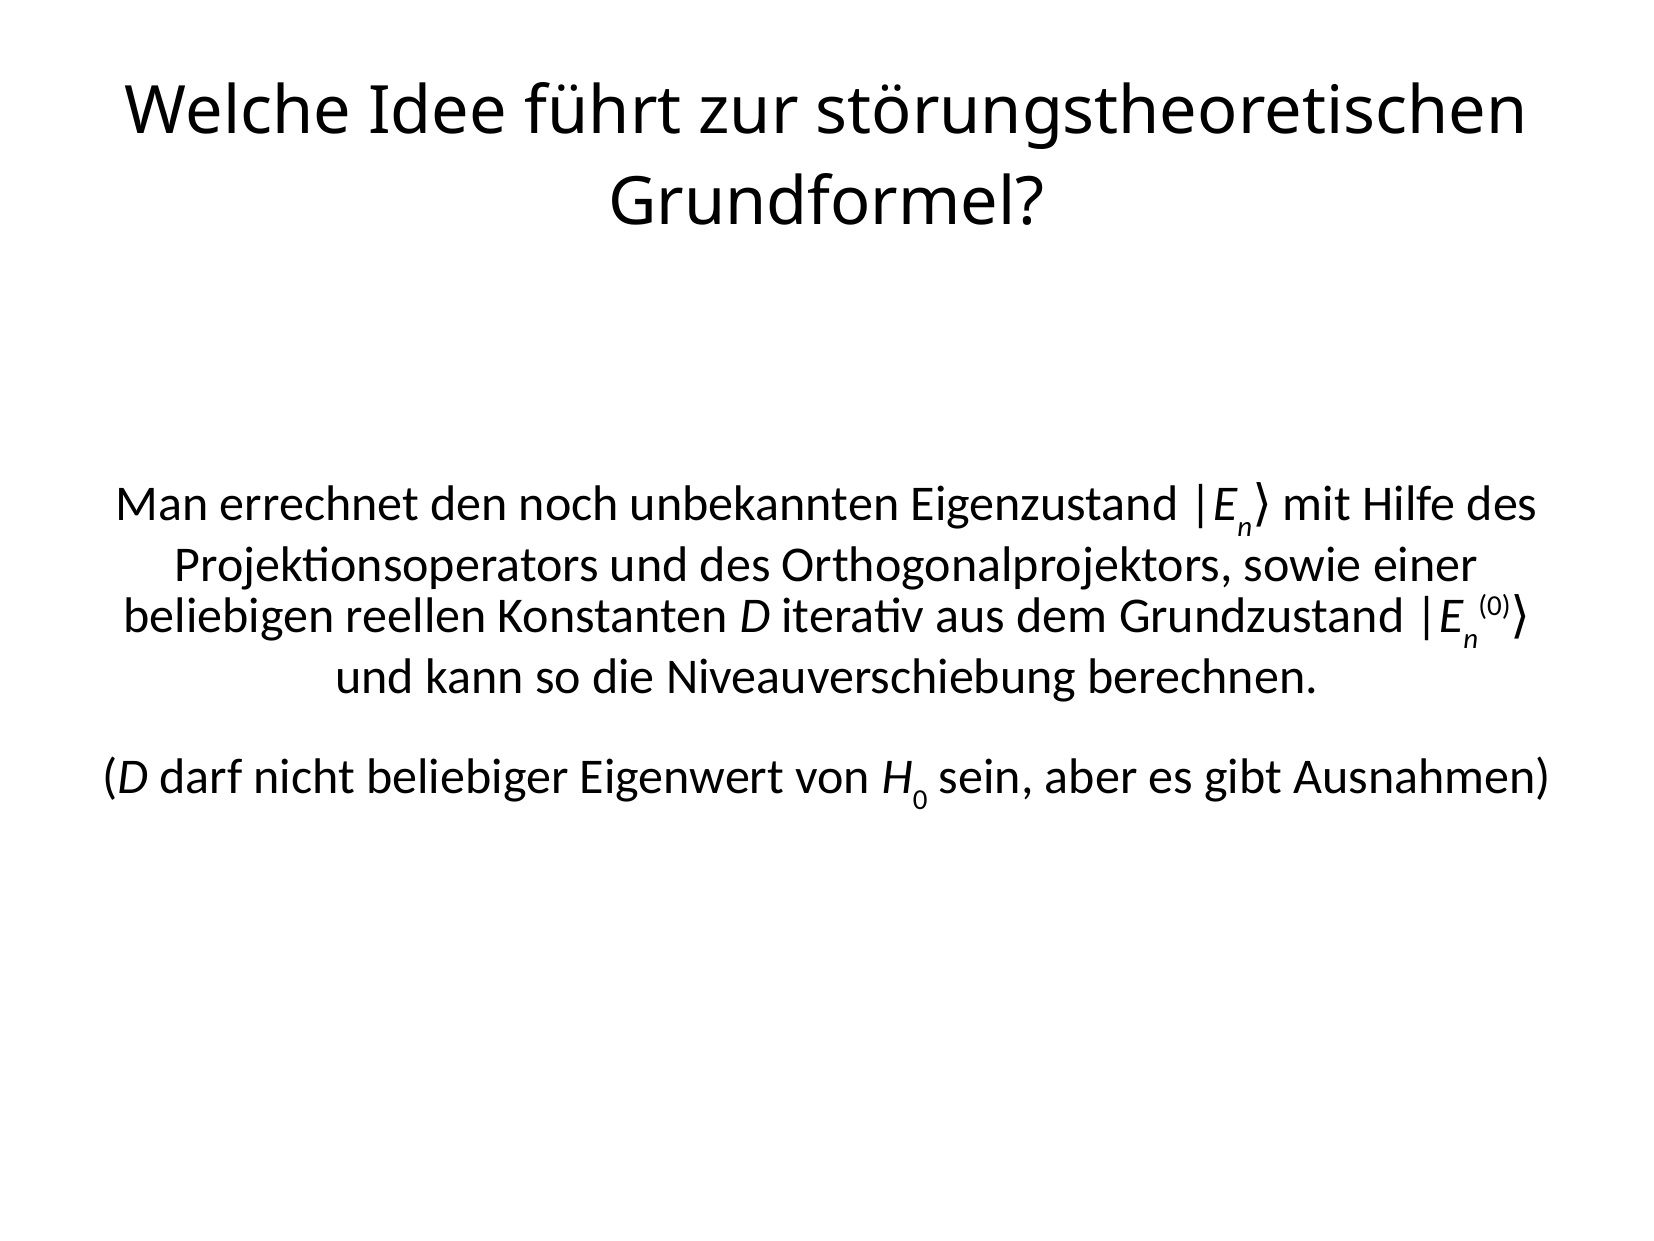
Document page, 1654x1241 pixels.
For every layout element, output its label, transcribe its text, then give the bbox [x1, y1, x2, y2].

subtitle Man errechnet den noch unbekannten Eigenzustand |En⟩ mit Hilfe des Projektionsoperators und des Orthogonalprojektors, sowie einer beliebigen reellen Konstanten D iterativ aus dem Grundzustand |En(0)⟩ und kann so die Niveauverschiebung berechnen. (D darf nicht beliebiger Eigenwert von H0 sein, aber es gibt Ausnahmen) [82, 290, 1571, 1010]
title Welche Idee führt zur störungstheoretischen Grundformel? [82, 49, 1571, 257]
